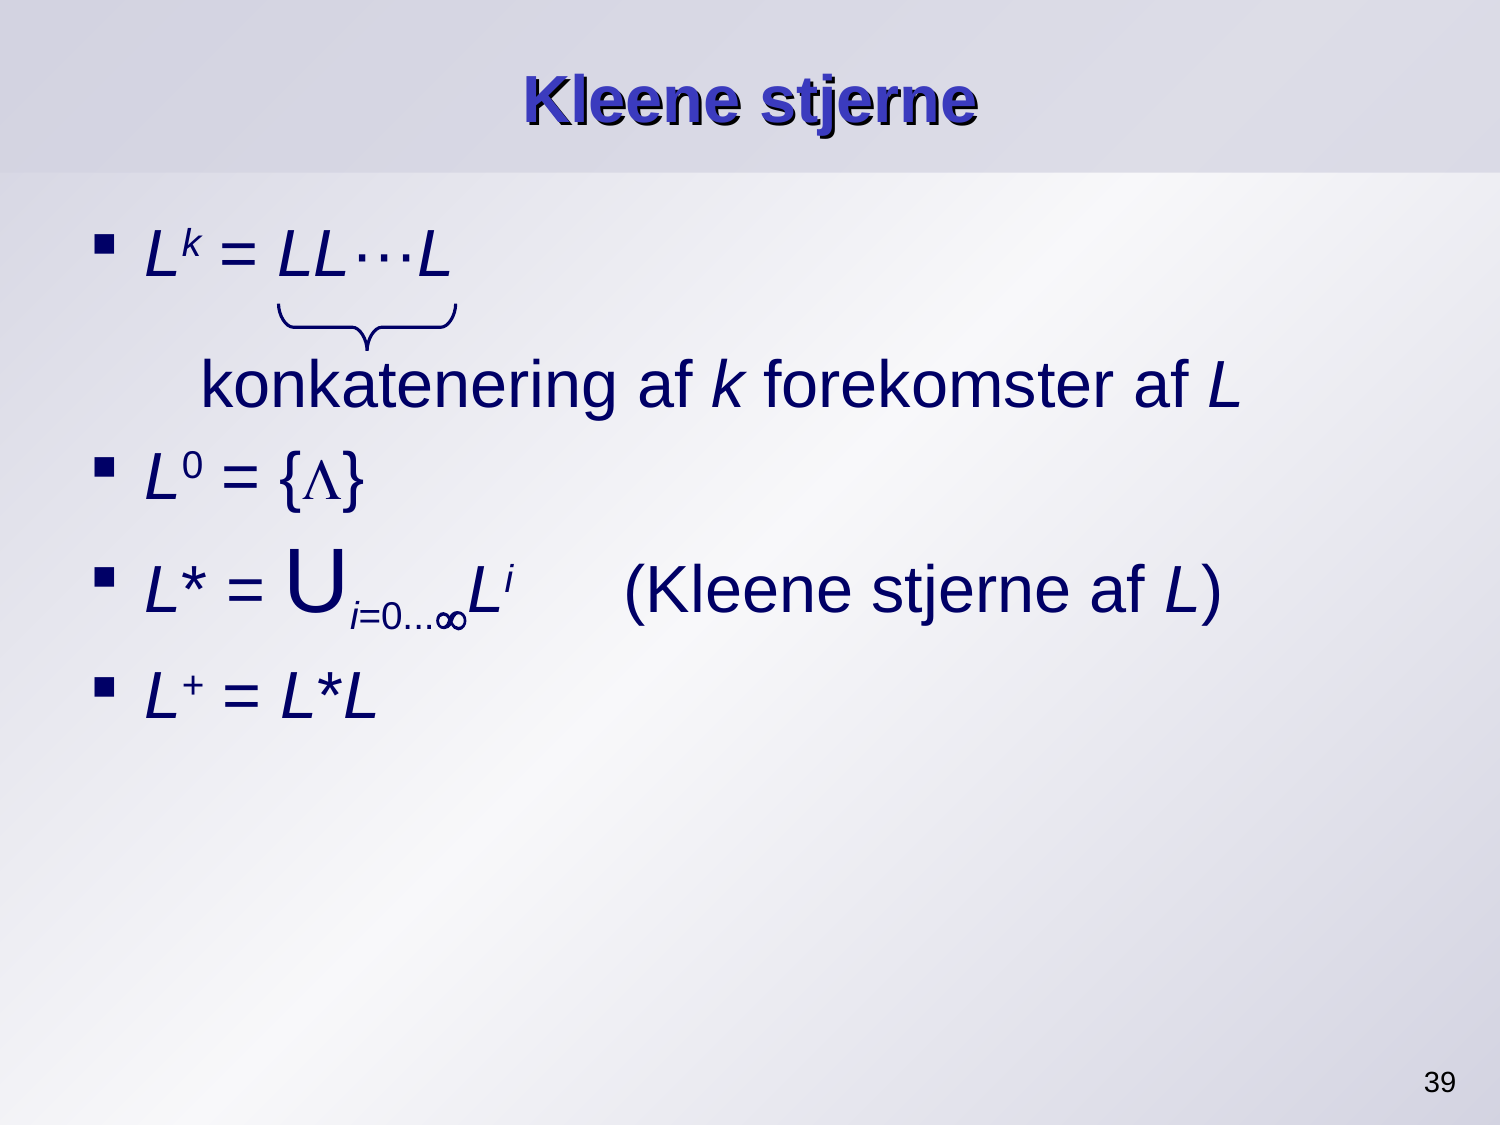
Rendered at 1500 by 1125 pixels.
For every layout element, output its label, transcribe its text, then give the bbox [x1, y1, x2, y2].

title Kleene stjerne [75, 24, 1426, 174]
list Lk = LL···L konkatenering af k forekomster af L L0 = {Λ} L* = Ui=0...∞Li (Kleene stjerne af L) L+ = L*L [74, 208, 1459, 1048]
